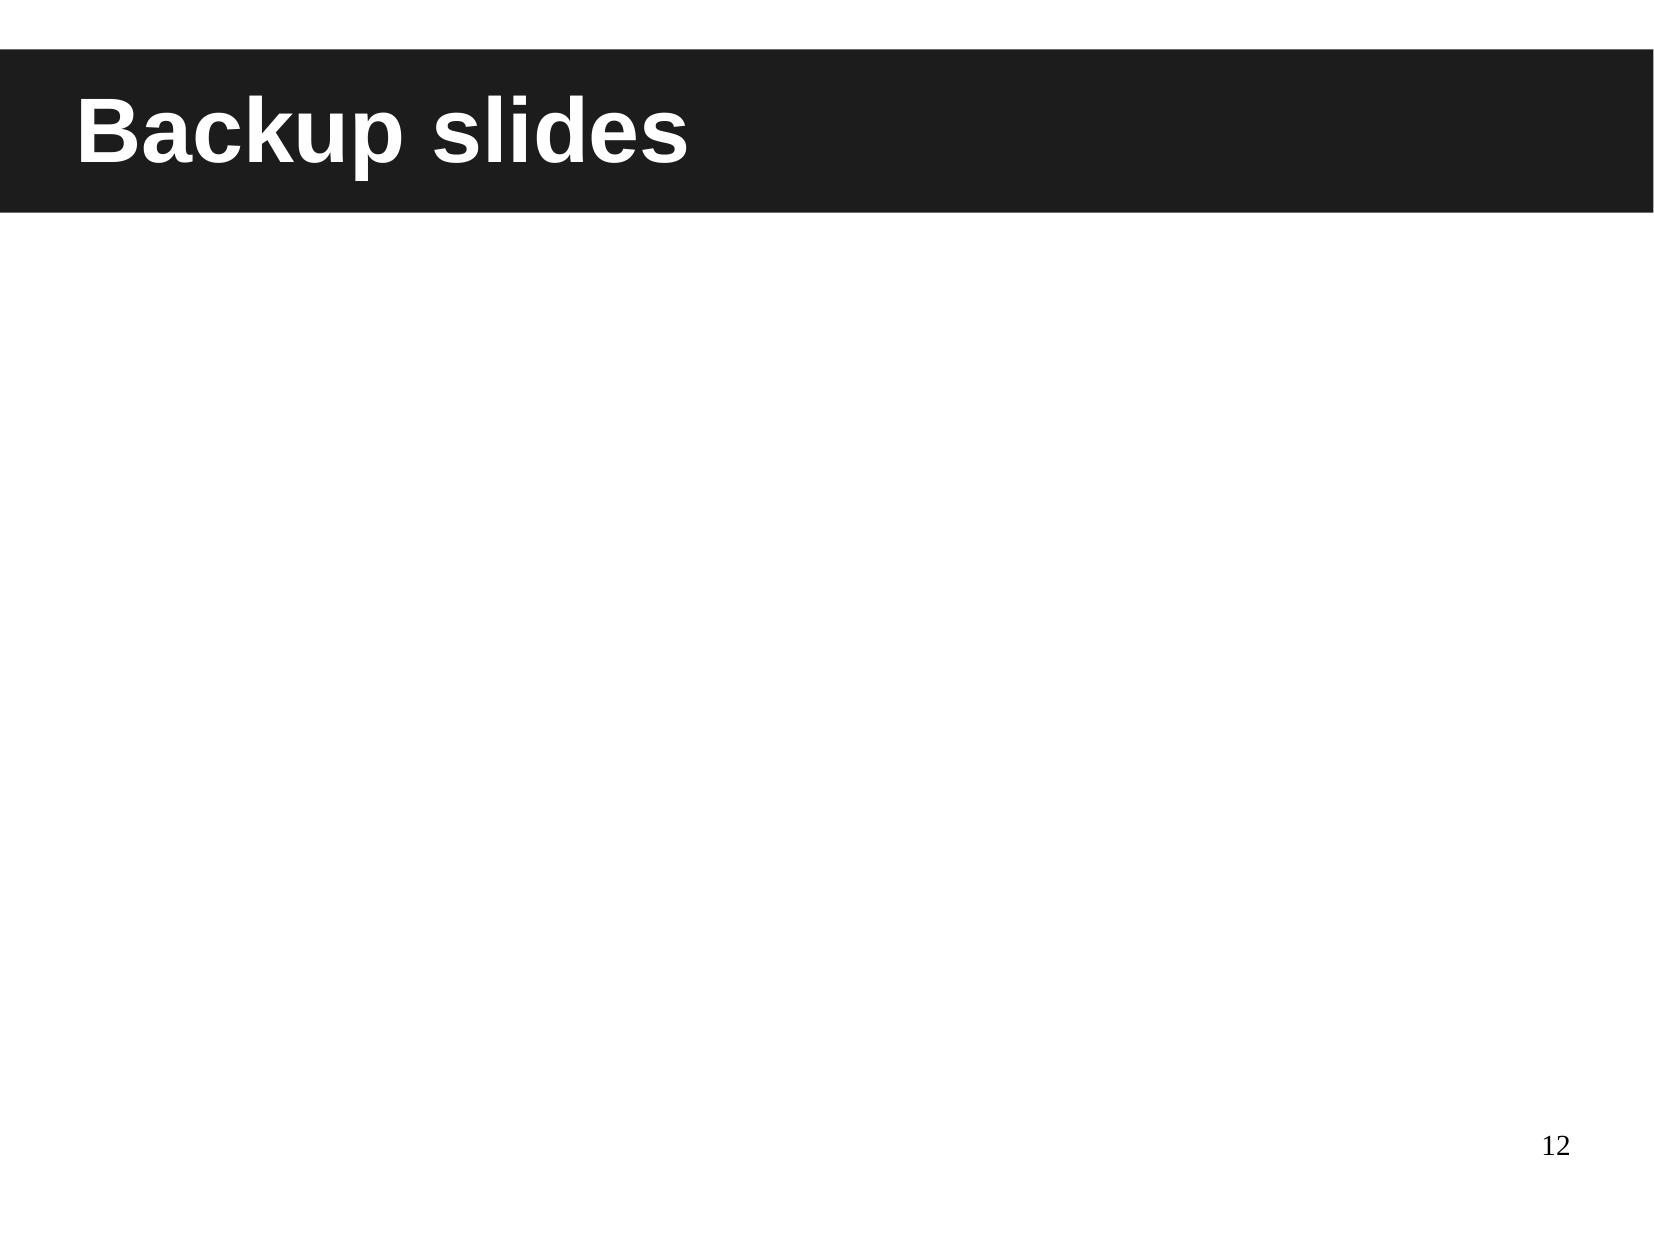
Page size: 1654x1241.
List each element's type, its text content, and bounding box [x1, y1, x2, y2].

title Backup slides [0, 49, 1654, 213]
